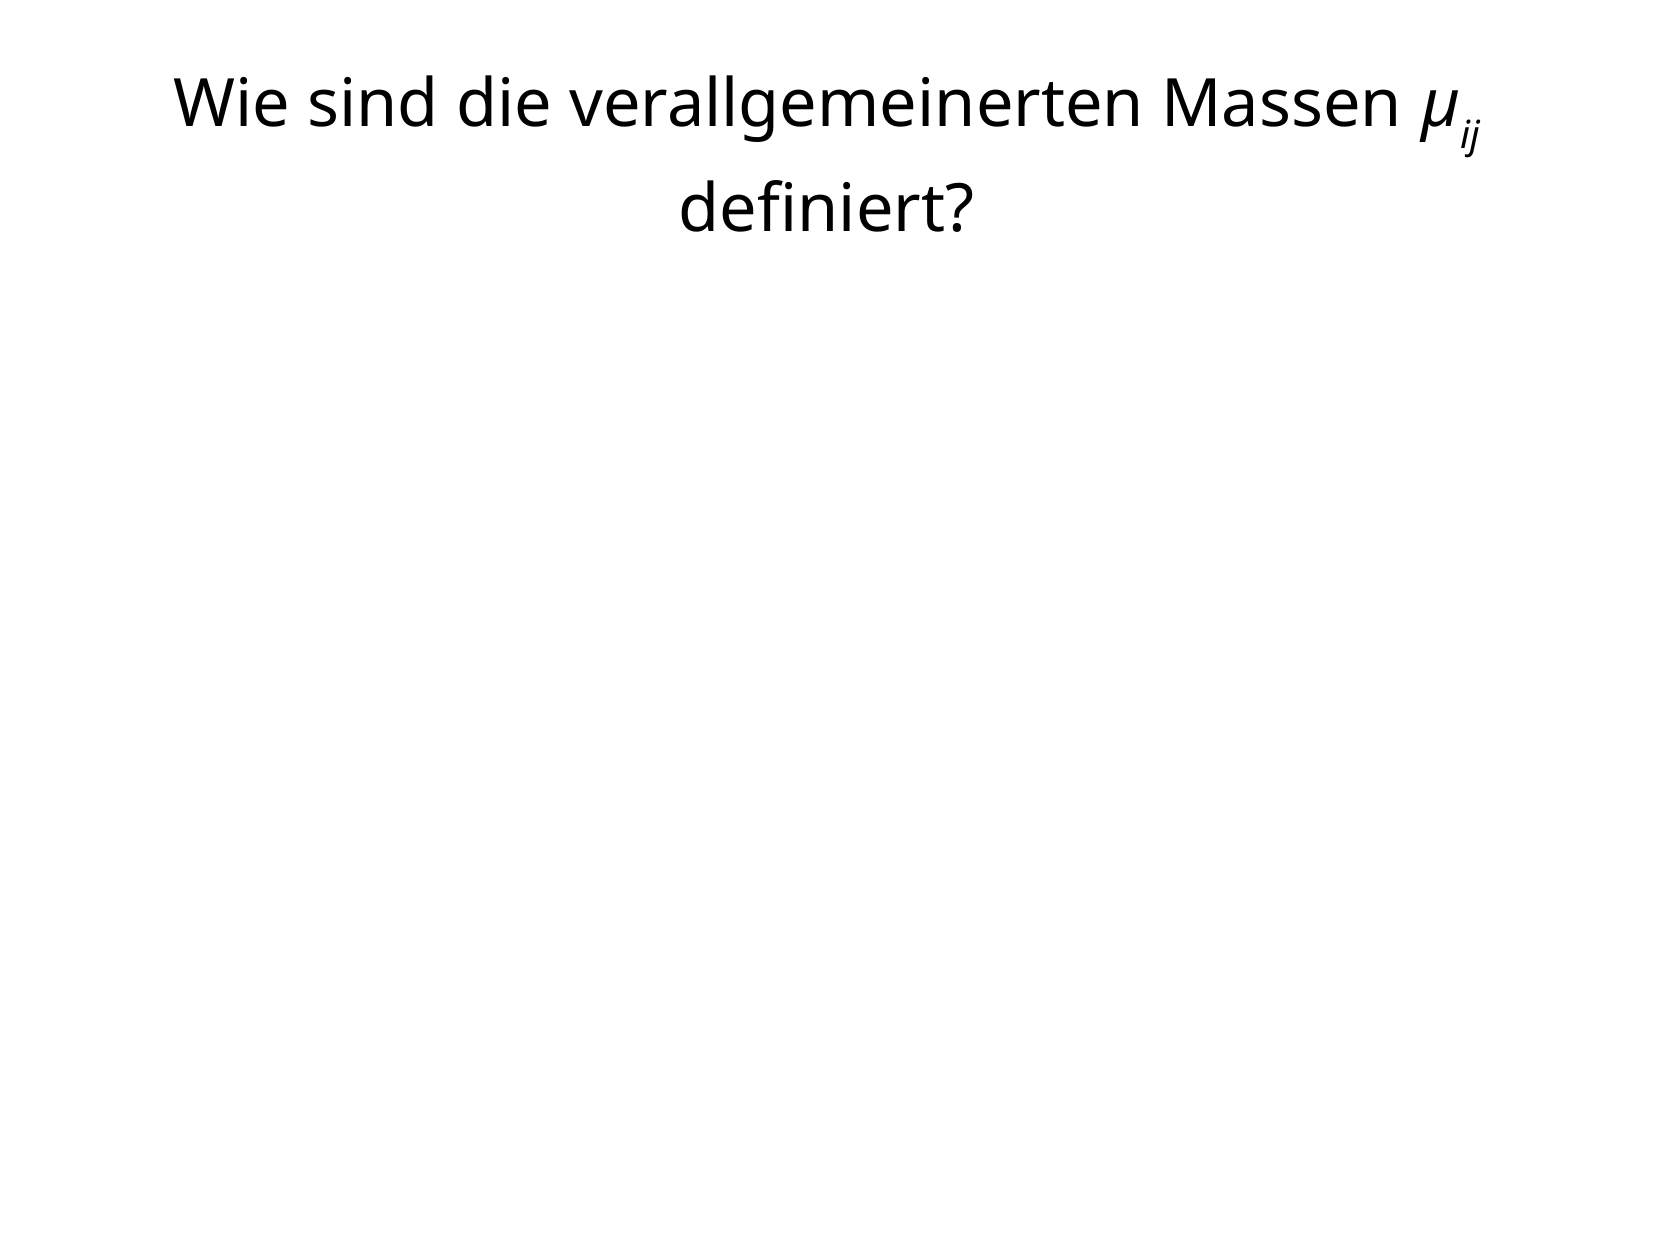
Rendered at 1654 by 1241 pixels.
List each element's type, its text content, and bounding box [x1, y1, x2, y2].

title Wie sind die verallgemeinerten Massen μij definiert? [82, 49, 1571, 257]
